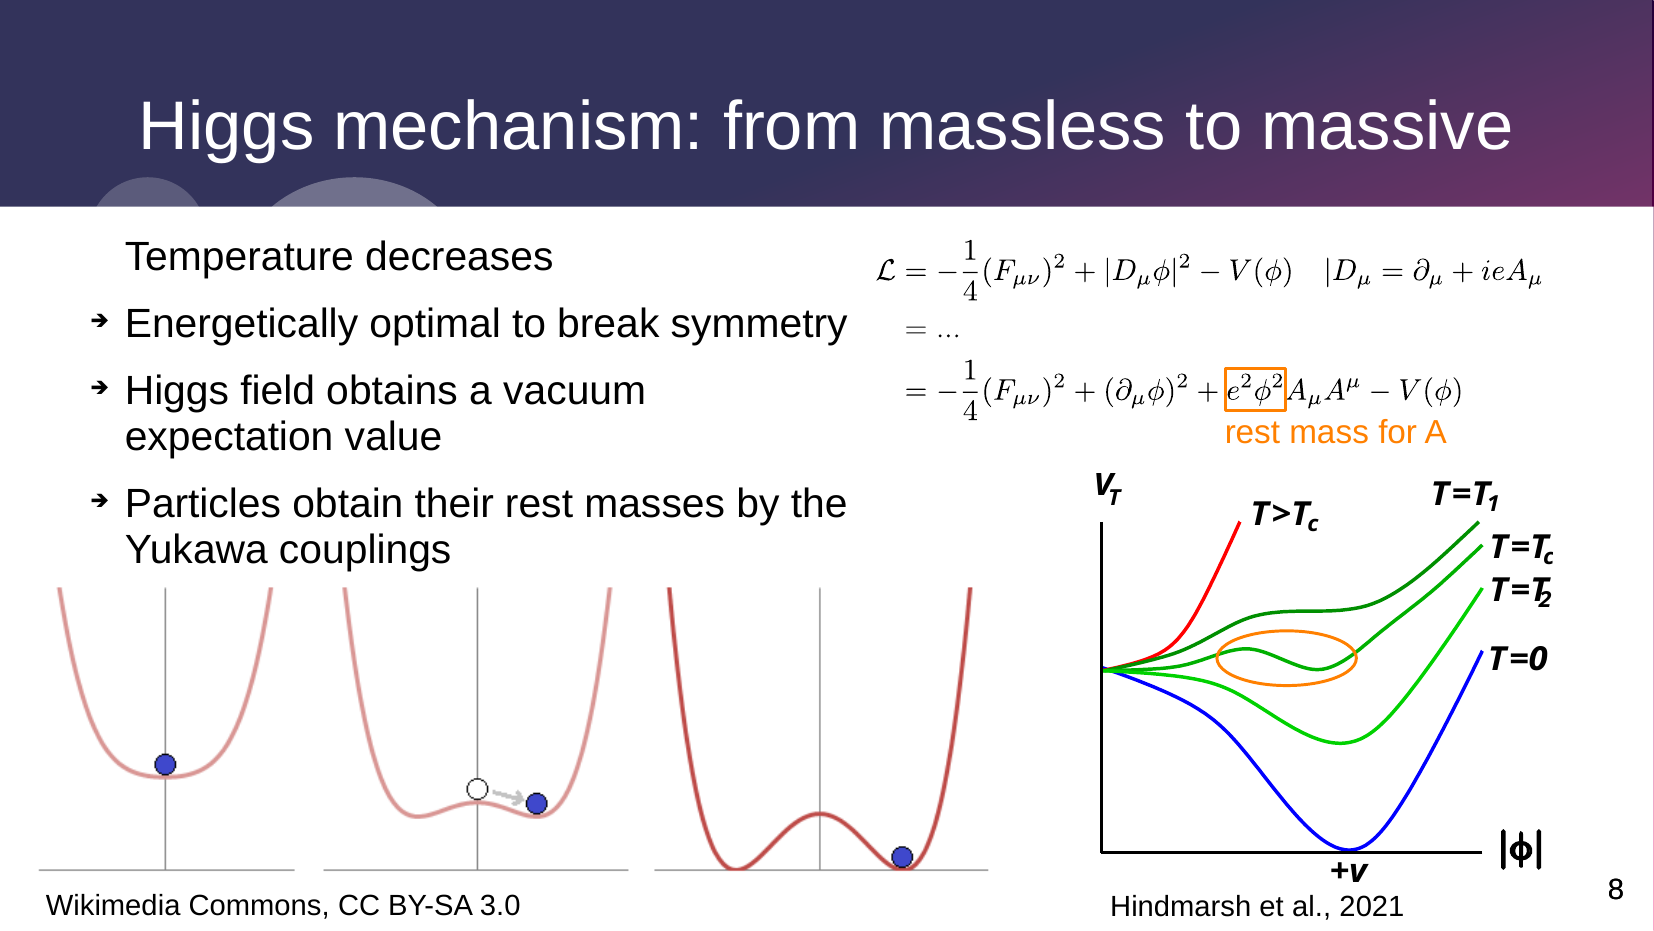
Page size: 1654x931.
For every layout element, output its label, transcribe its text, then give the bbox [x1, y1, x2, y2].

text_box Wikimedia Commons, CC BY-SA 3.0 [31, 881, 714, 930]
picture [1095, 473, 1553, 882]
title Higgs mechanism: from massless to massive [88, 44, 1565, 207]
picture [29, 576, 1000, 887]
picture [1227, 370, 1284, 406]
text_box Hindmarsh et al., 2021 [1095, 882, 1596, 931]
text_box rest mass for A [1210, 406, 1492, 467]
list Temperature decreases Energetically optimal to break symmetry Higgs field obtains a vacuum expectation value Particles obtain their rest masses by the Yukawa couplings [90, 232, 863, 576]
picture [875, 239, 1542, 421]
